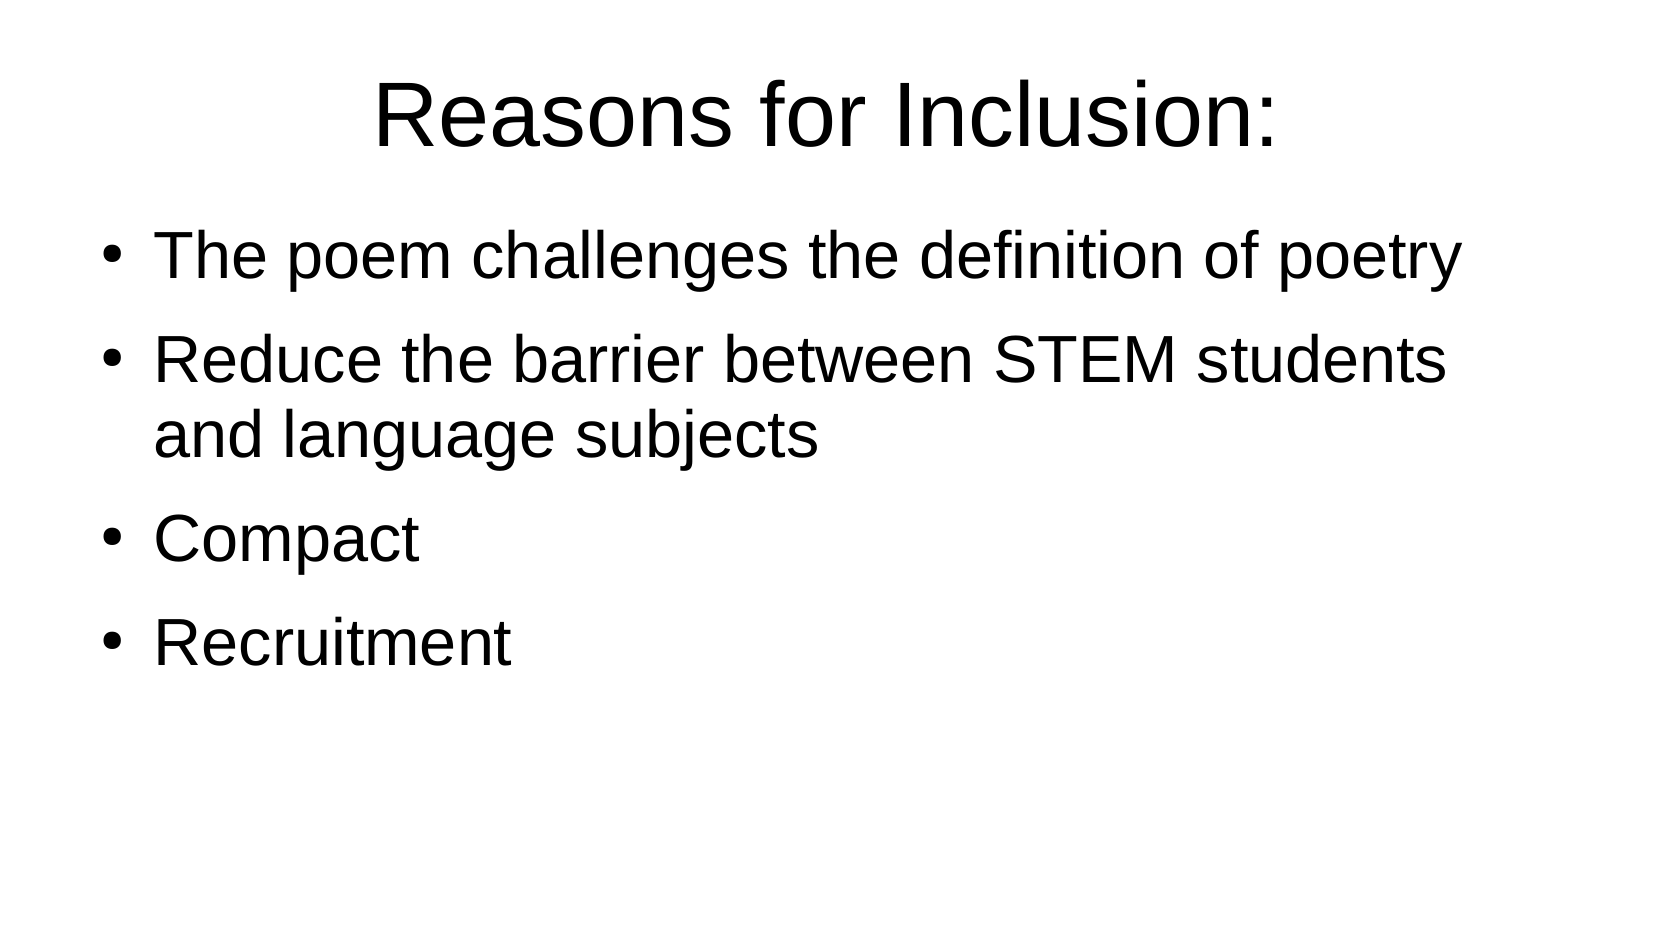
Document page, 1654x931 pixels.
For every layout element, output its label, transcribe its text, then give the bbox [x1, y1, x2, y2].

list The poem challenges the definition of poetry Reduce the barrier between STEM students and language subjects Compact Recruitment [82, 217, 1571, 758]
title Reasons for Inclusion: [82, 37, 1571, 193]
